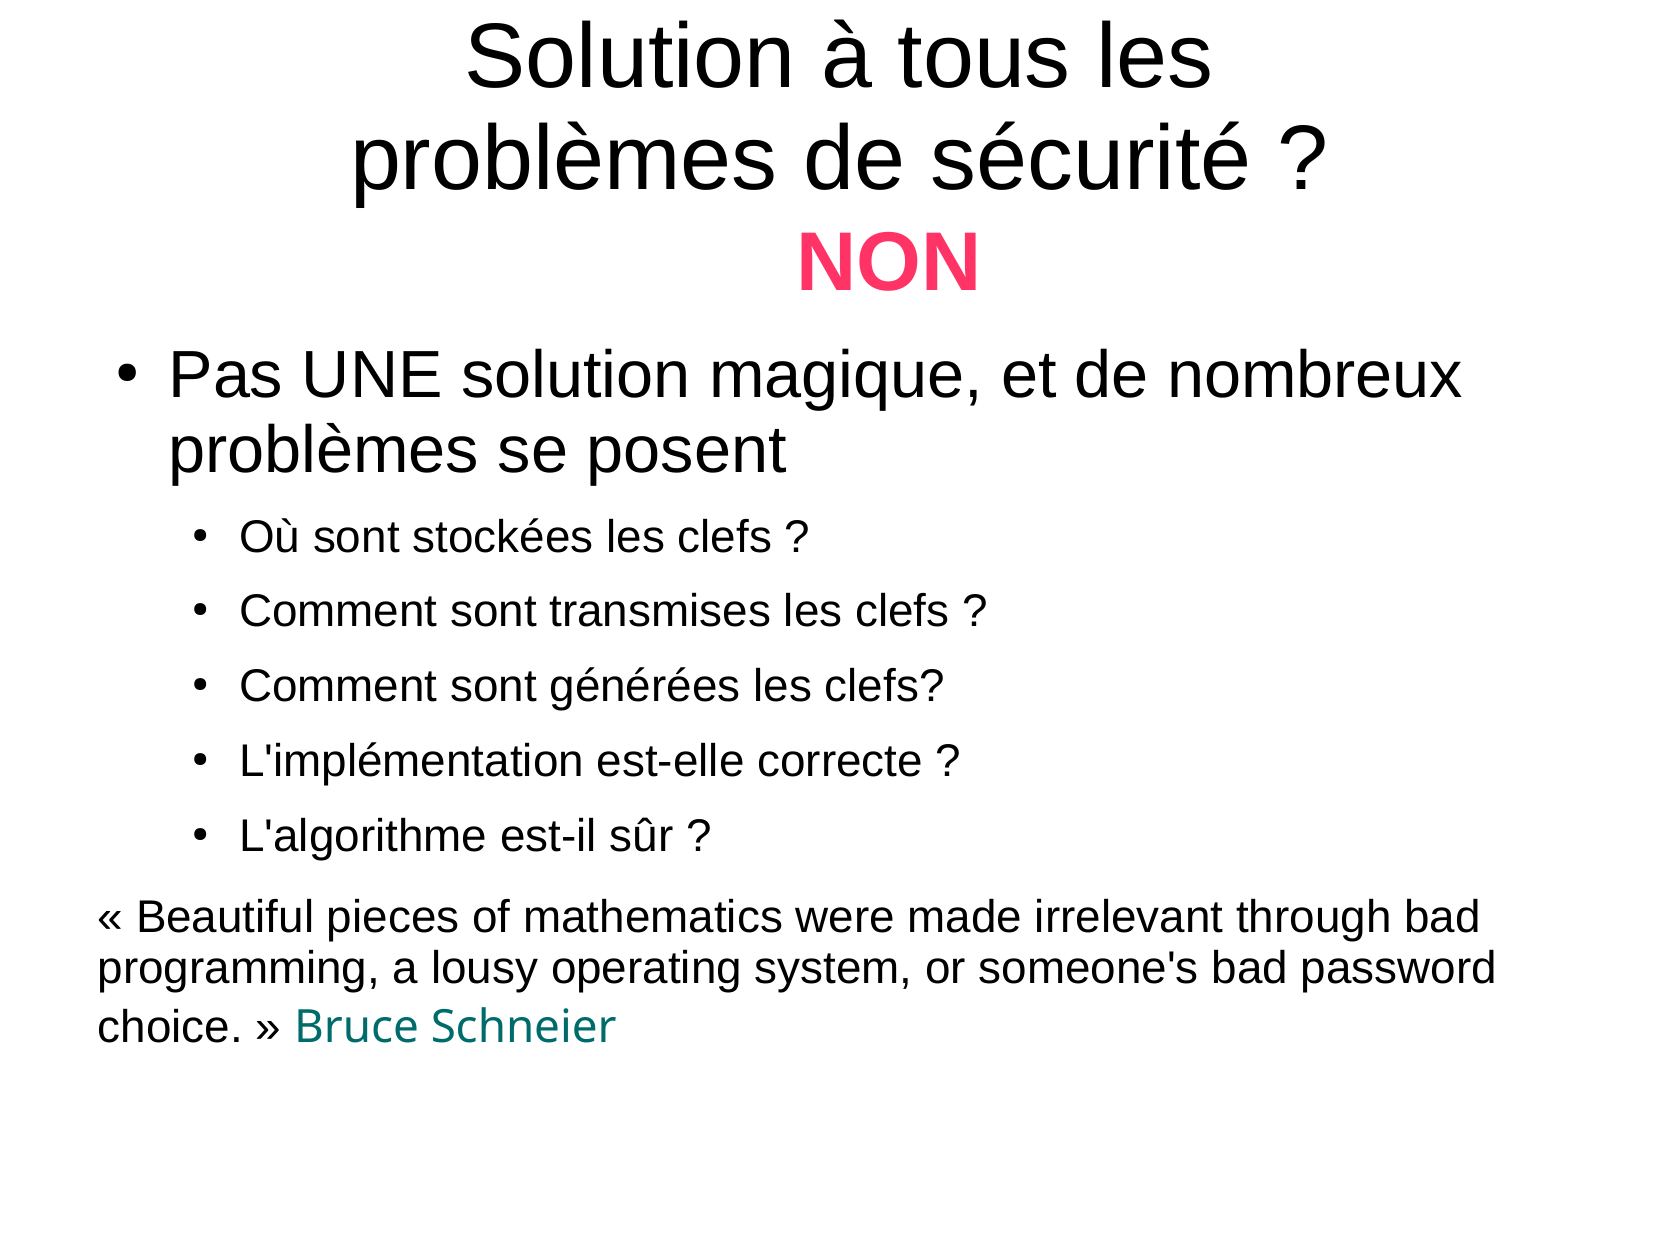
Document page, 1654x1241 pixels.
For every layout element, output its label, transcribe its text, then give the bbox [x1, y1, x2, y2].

title Solution à tous les problèmes de sécurité ? [247, 4, 1433, 210]
list NON Pas UNE solution magique, et de nombreux problèmes se posent Où sont stockées les clefs ? Comment sont transmises les clefs ? Comment sont générées les clefs? L'implémentation est-elle correcte ? L'algorithme est-il sûr ? « Beautiful pieces of mathematics were made irrelevant through bad programming, a lousy operating system, or someone's bad password choice. » Bruce Schneier [97, 214, 1586, 1127]
